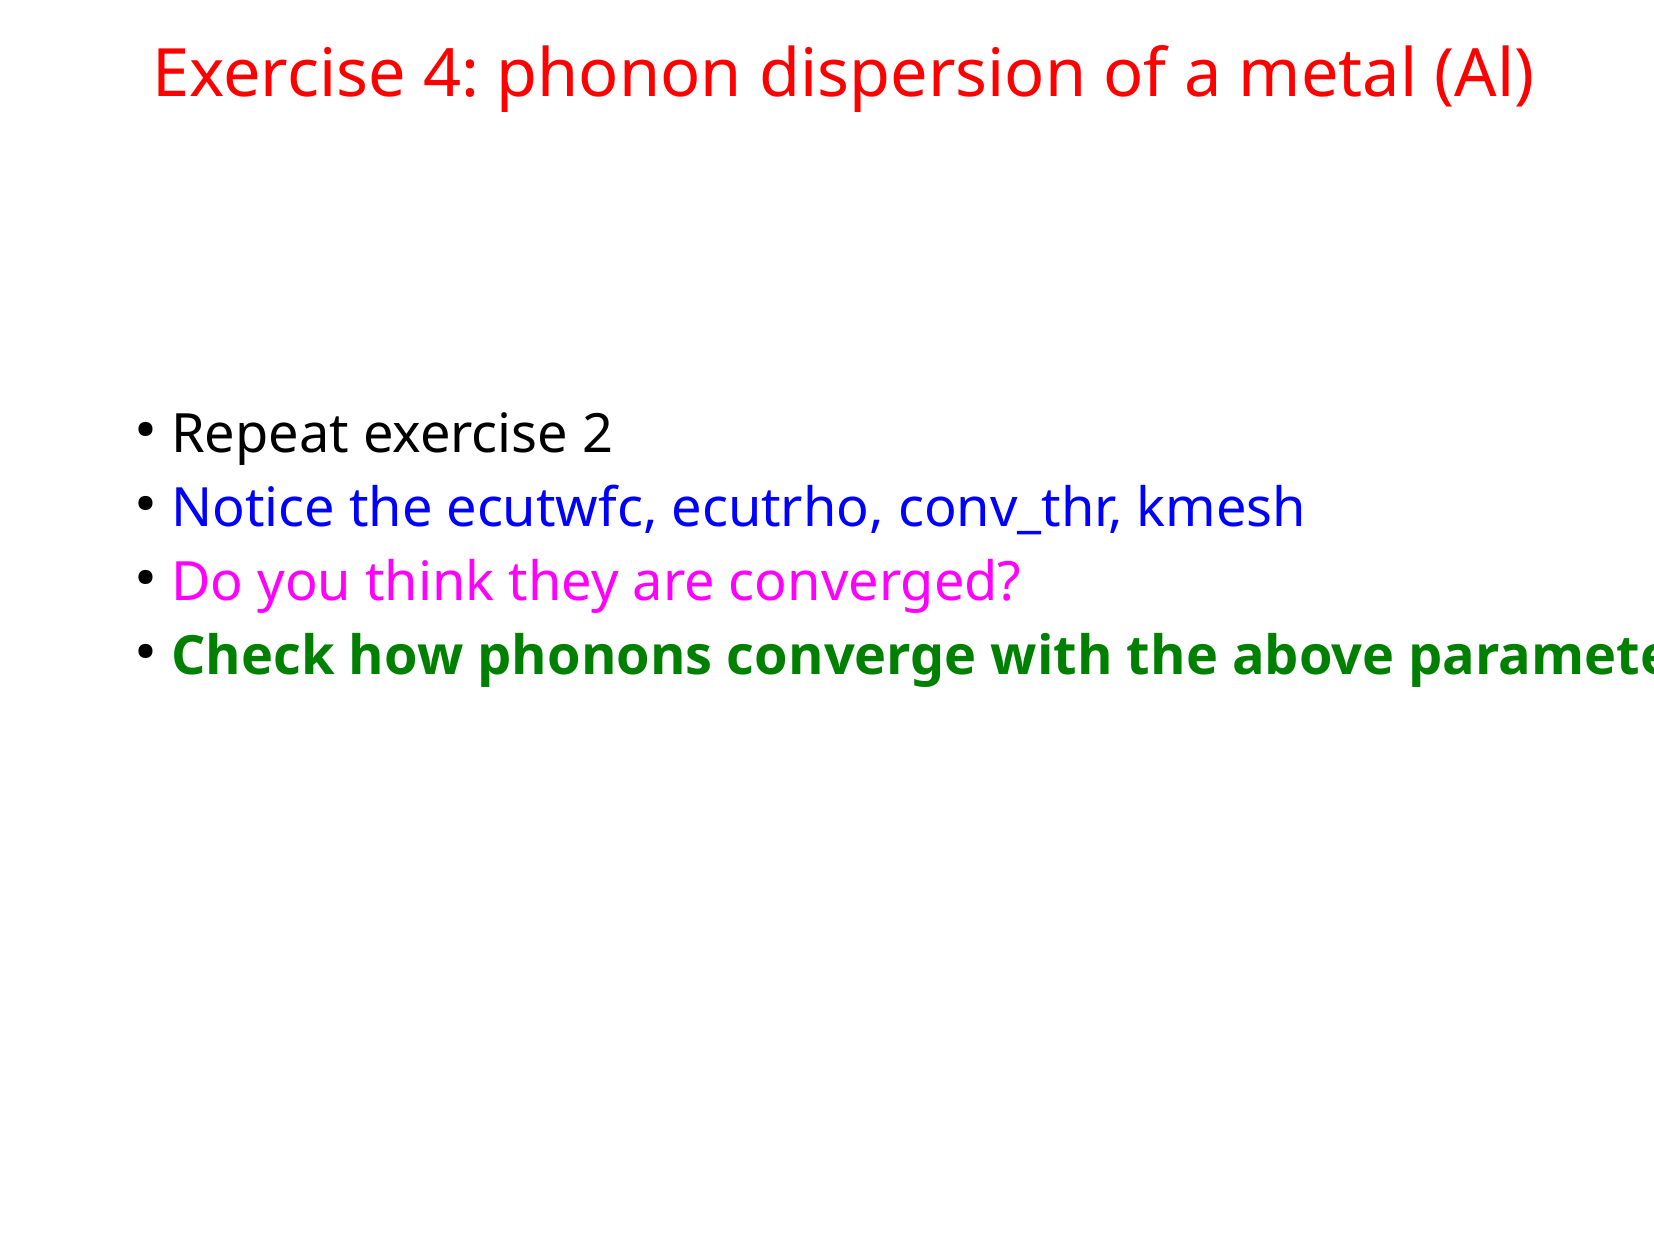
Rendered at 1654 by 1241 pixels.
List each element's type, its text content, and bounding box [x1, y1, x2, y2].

title Exercise 4: phonon dispersion of a metal (Al) [35, 0, 1654, 174]
text_box Repeat exercise 2 Notice the ecutwfc, ecutrho, conv_thr, kmesh Do you think they are converged? Check how phonons converge with the above parameters. [118, 383, 1627, 722]
